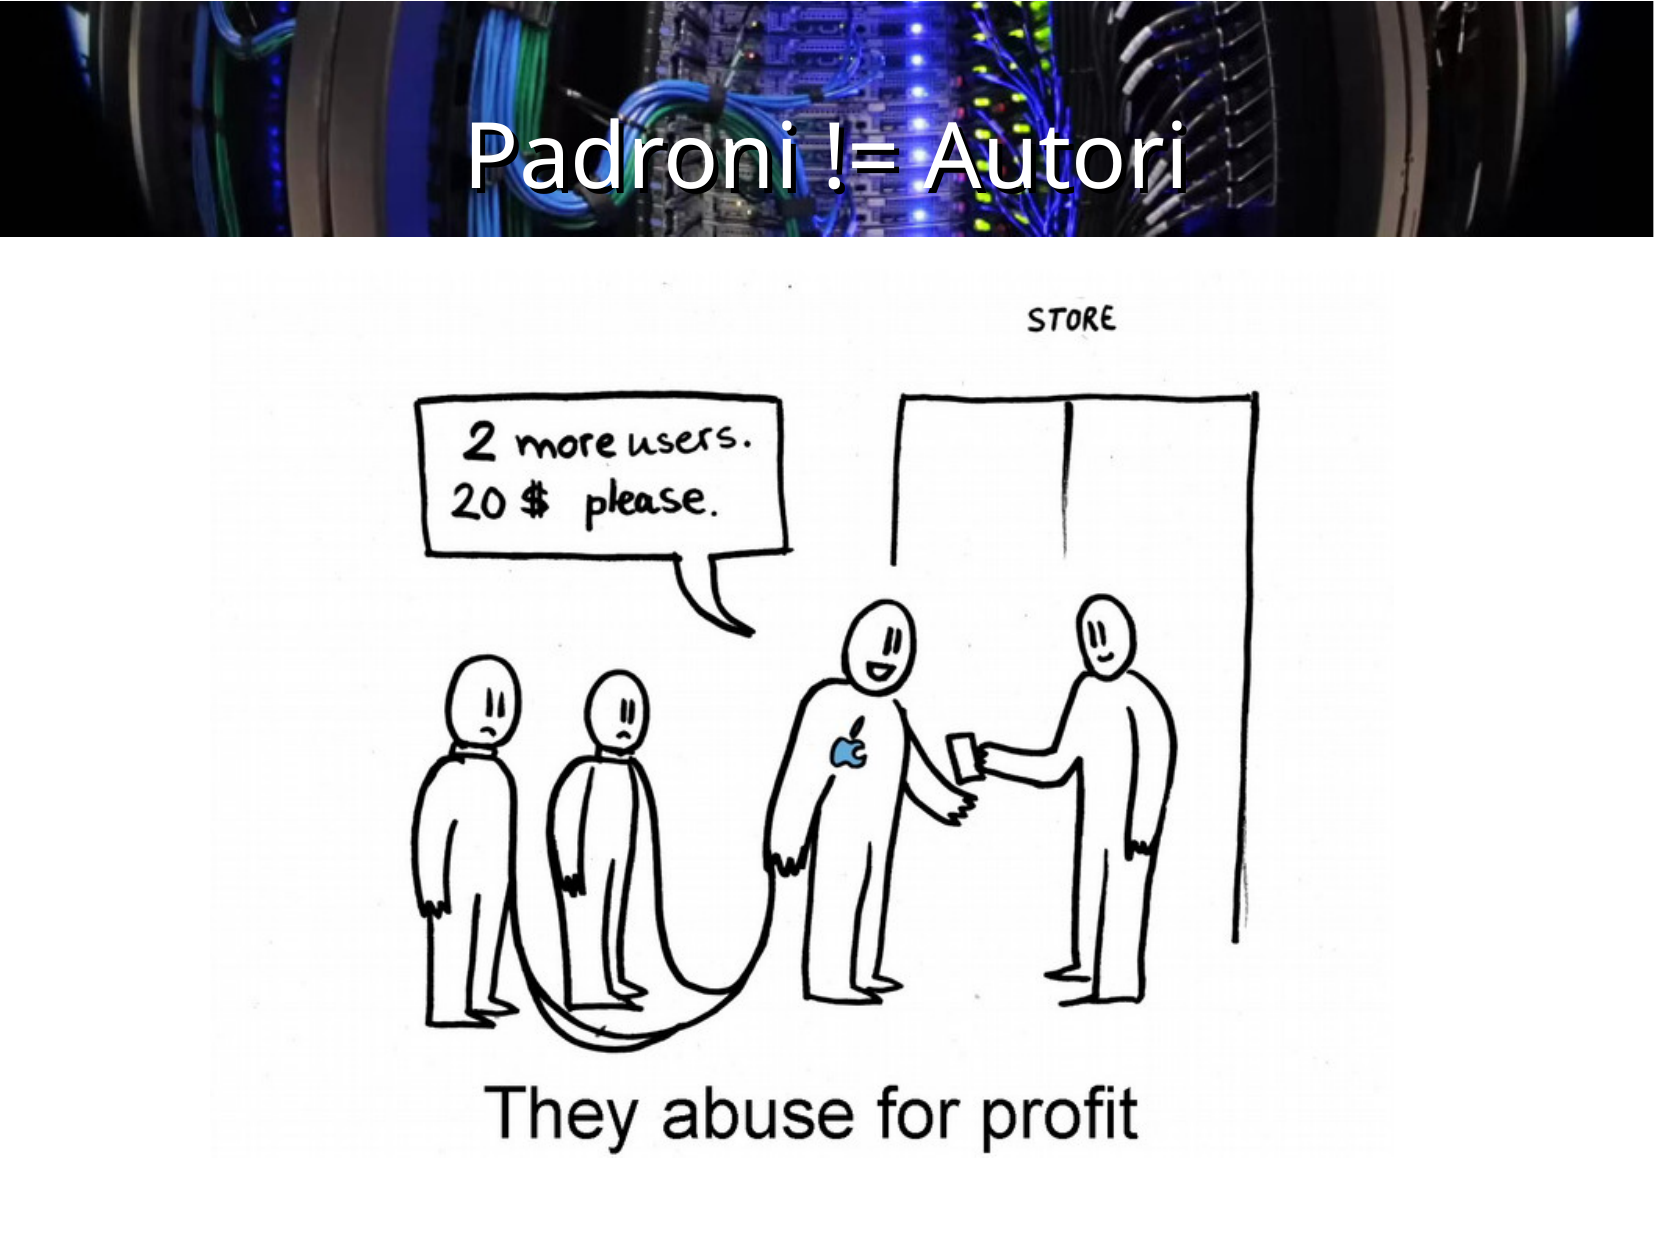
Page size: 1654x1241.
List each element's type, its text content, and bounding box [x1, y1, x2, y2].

title Padroni != Autori [82, 49, 1571, 257]
picture [0, 1, 1654, 237]
picture [210, 269, 1394, 1158]
